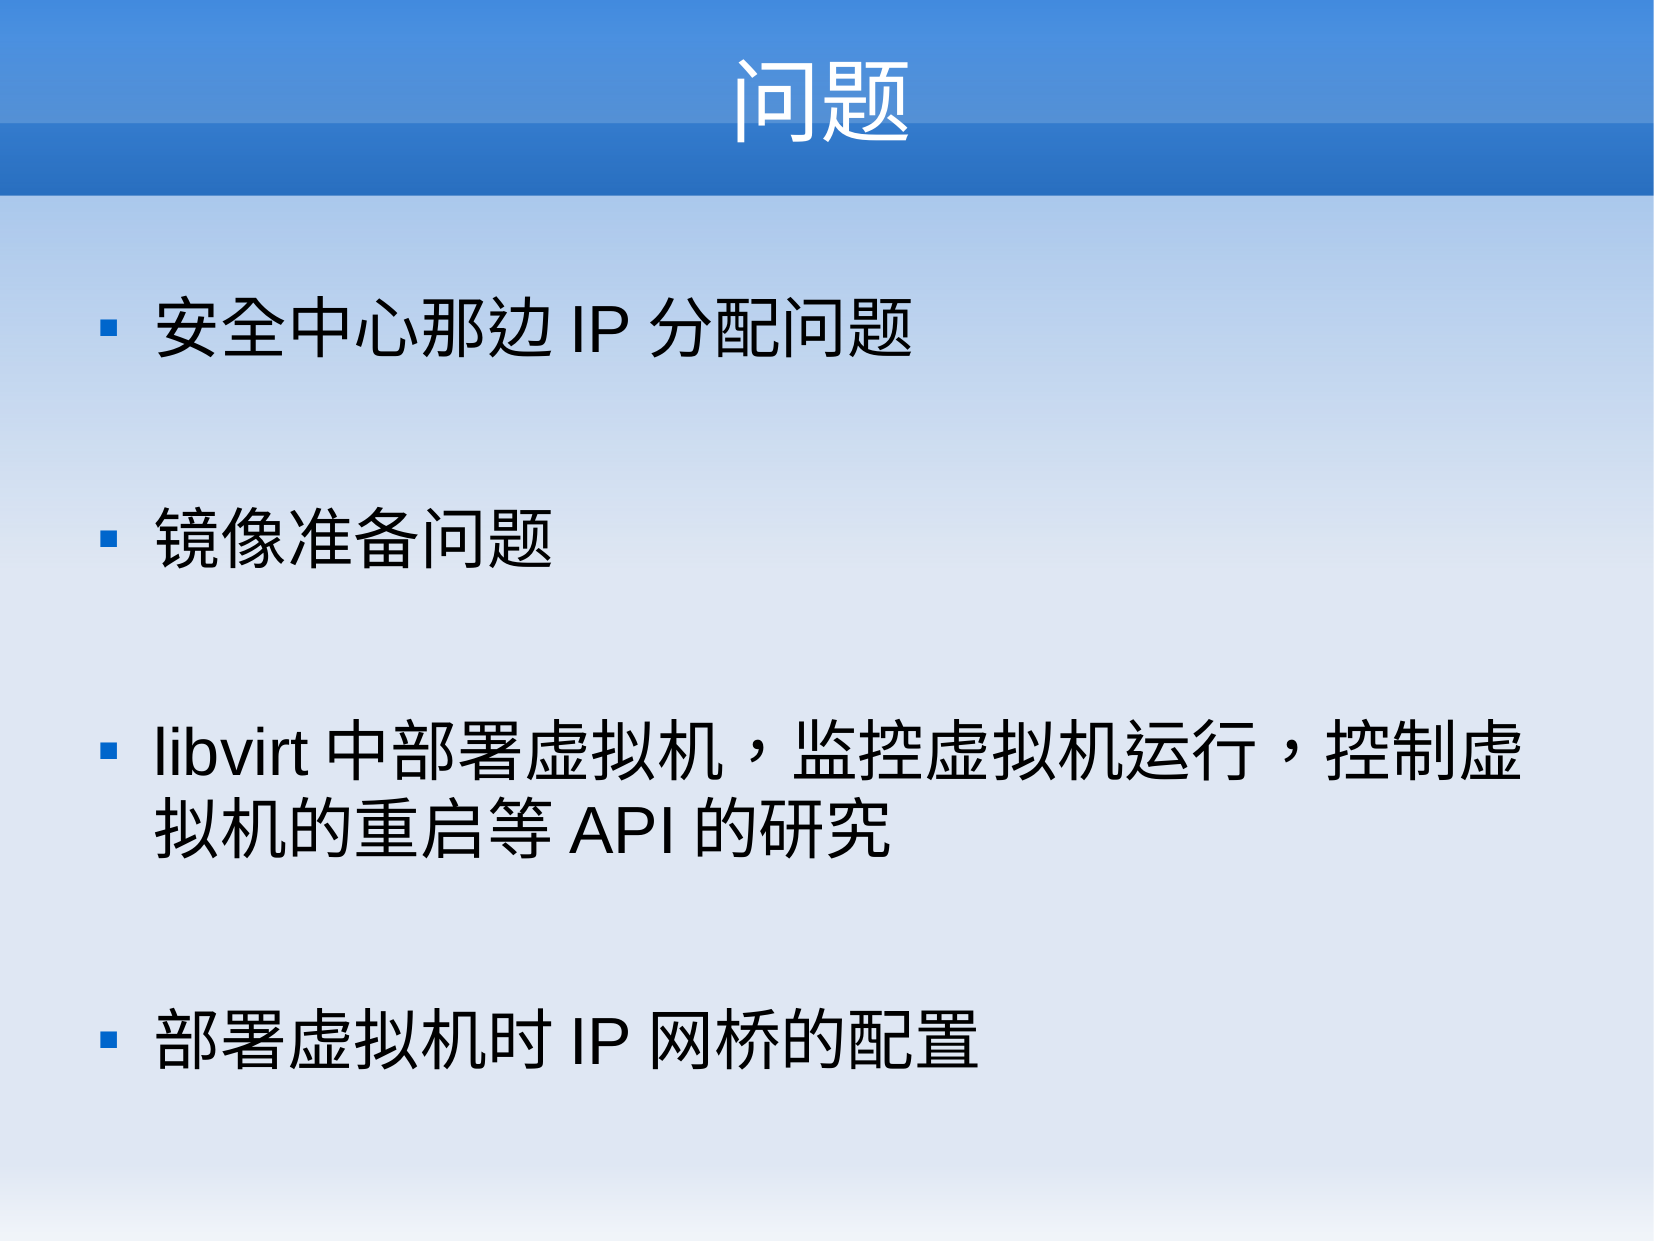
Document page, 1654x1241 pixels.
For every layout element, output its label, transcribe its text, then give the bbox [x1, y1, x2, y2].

title 问题 [76, 7, 1565, 200]
picture [0, 0, 1654, 1241]
list 安全中心那边IP分配问题 镜像准备问题 libvirt中部署虚拟机，监控虚拟机运行，控制虚拟机的重启等API的研究 部署虚拟机时IP网桥的配置 [82, 290, 1571, 1094]
